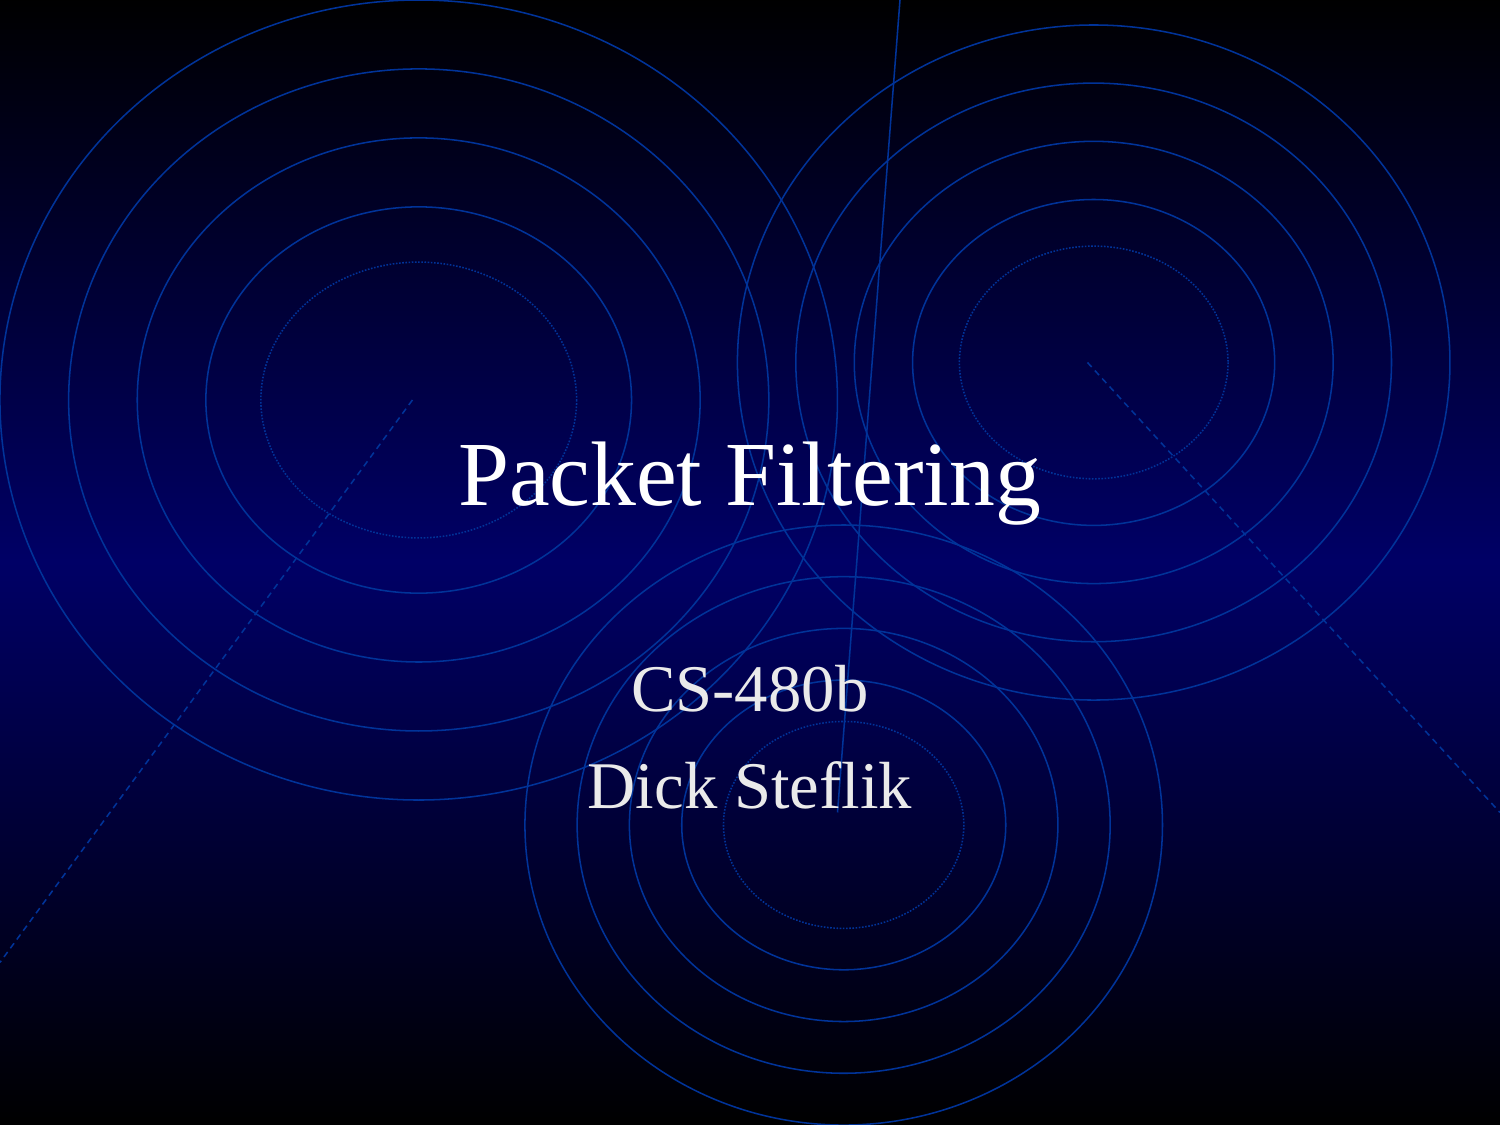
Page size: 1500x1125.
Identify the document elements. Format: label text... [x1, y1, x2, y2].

subtitle CS-480b Dick Steflik [225, 637, 1276, 926]
title Packet Filtering [112, 374, 1388, 563]
